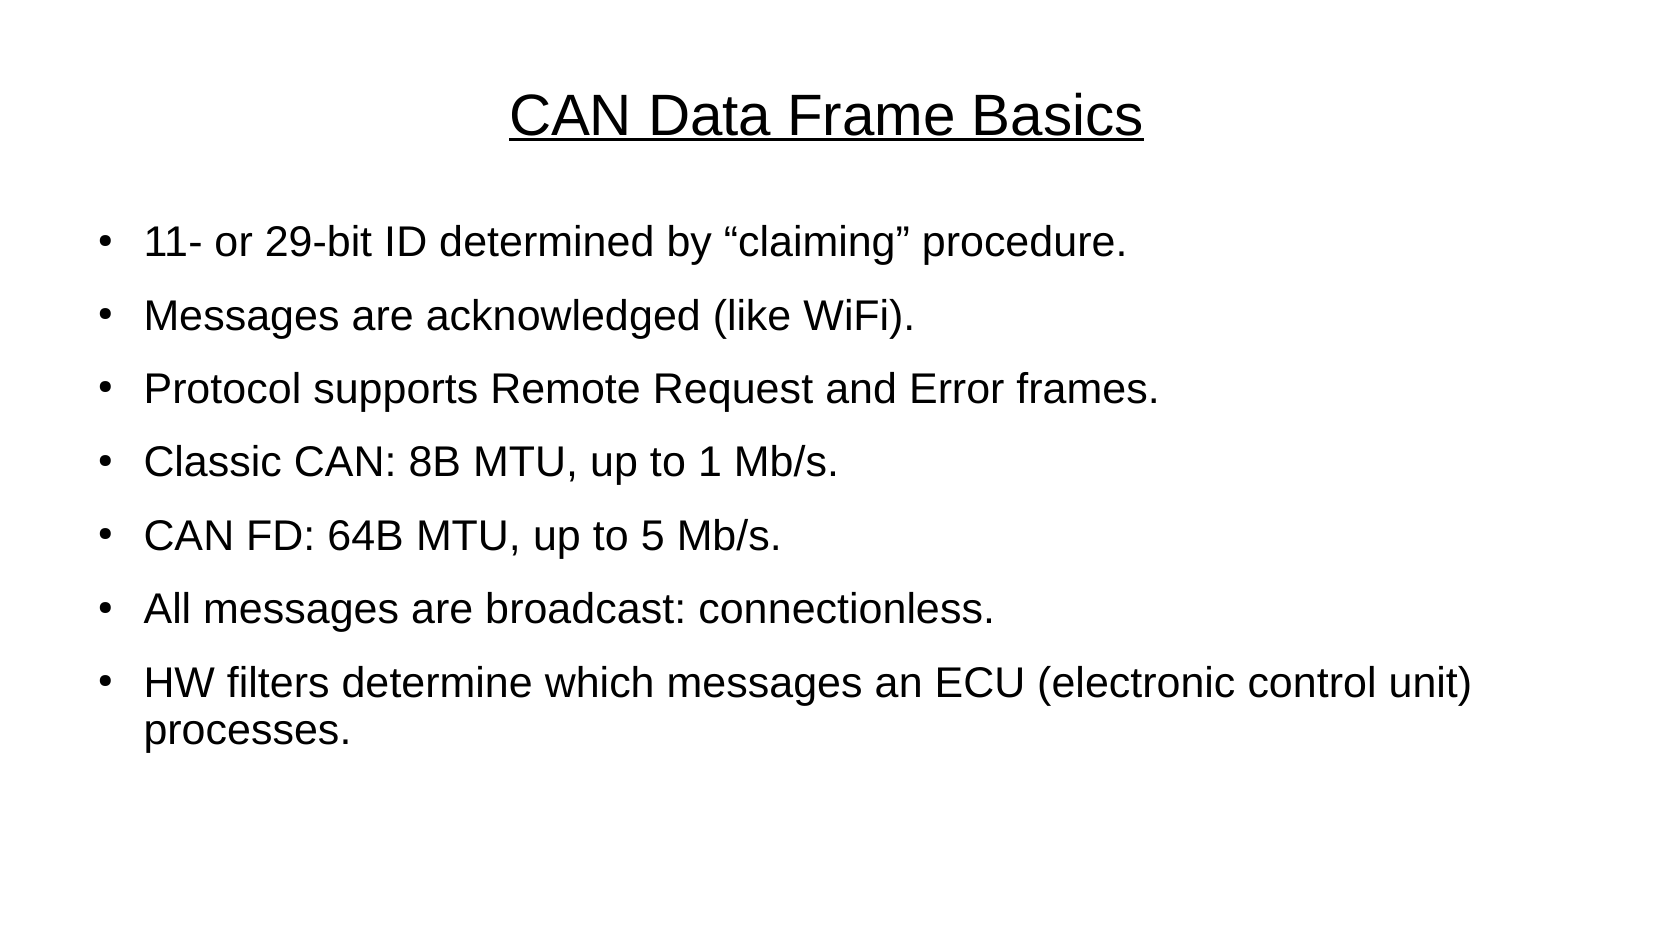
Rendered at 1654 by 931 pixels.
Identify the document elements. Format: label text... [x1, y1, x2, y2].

list 11- or 29-bit ID determined by “claiming” procedure. Messages are acknowledged (like WiFi). Protocol supports Remote Request and Error frames. Classic CAN: 8B MTU, up to 1 Mb/s. CAN FD: 64B MTU, up to 5 Mb/s. All messages are broadcast: connectionless. HW filters determine which messages an ECU (electronic control unit) processes. [82, 217, 1571, 758]
title CAN Data Frame Basics [82, 37, 1571, 193]
